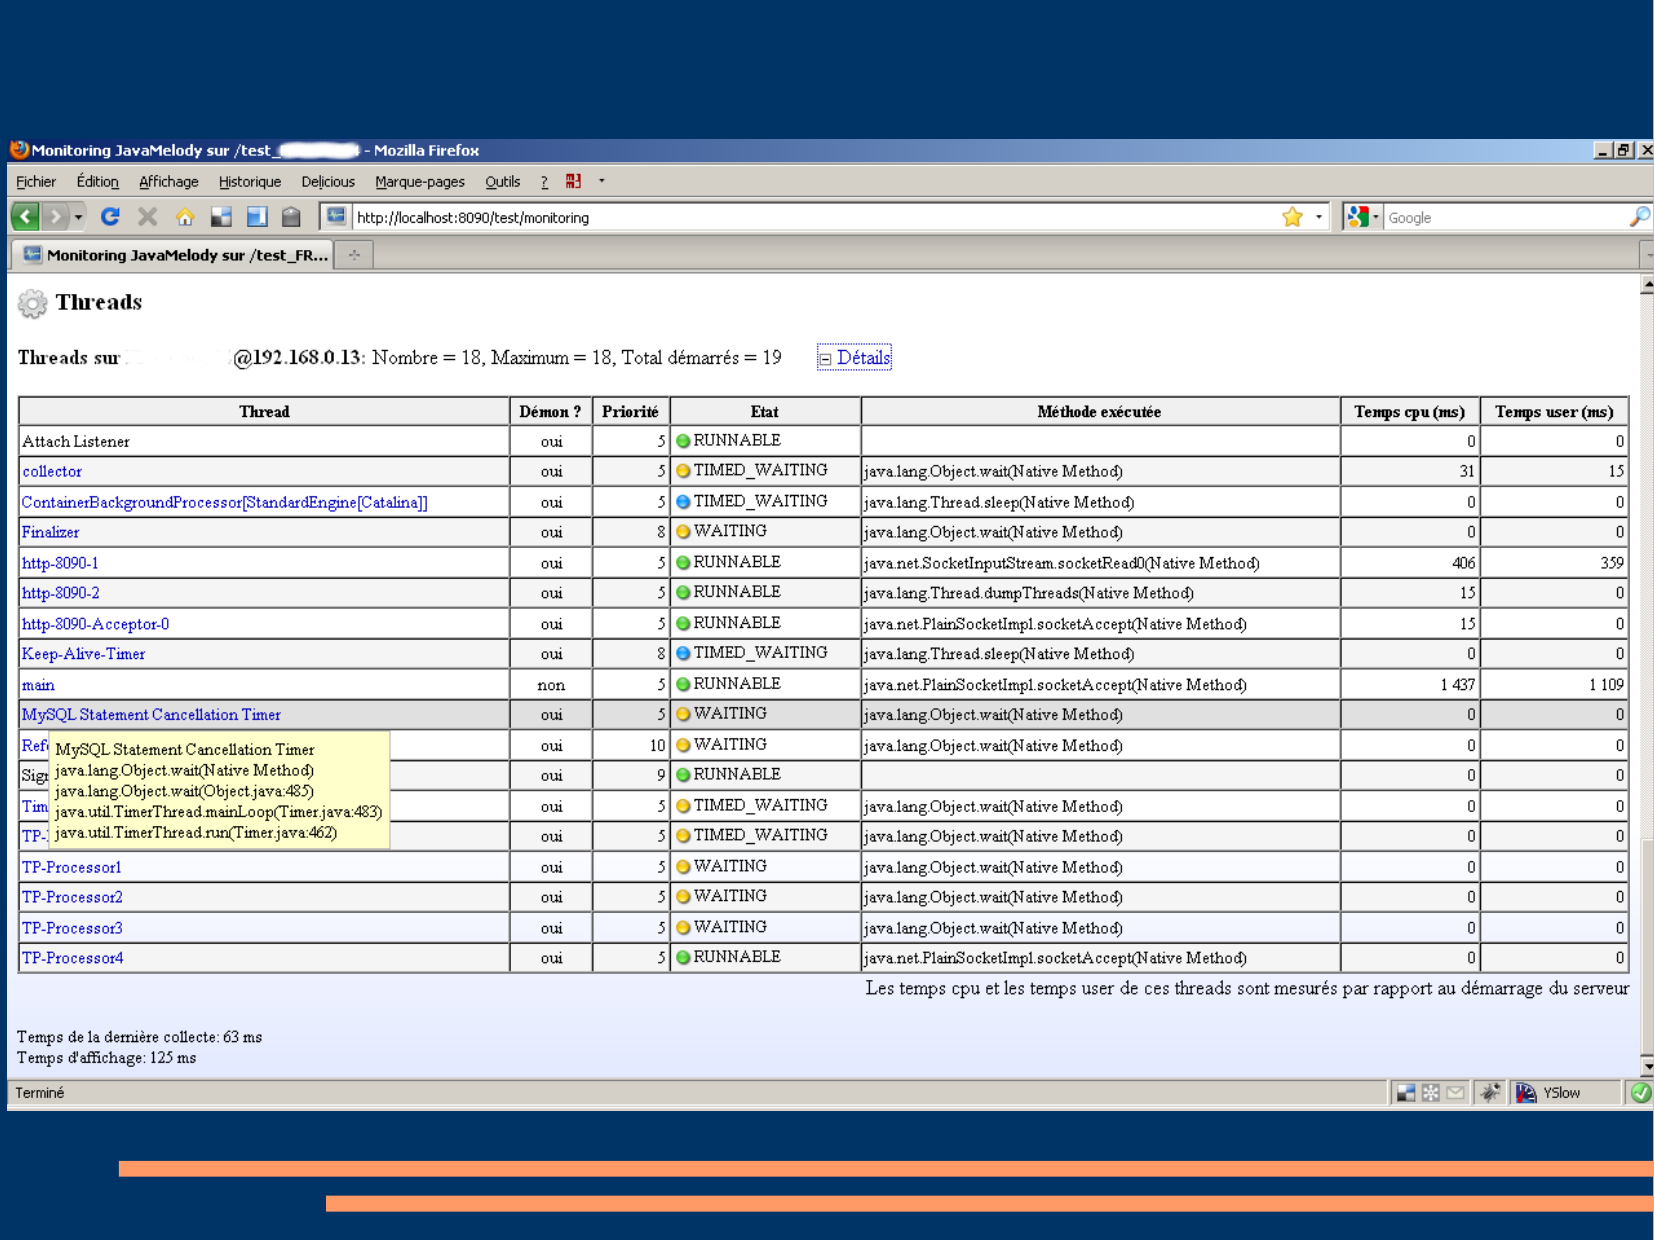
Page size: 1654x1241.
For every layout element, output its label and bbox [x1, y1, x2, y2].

picture [7, 139, 1654, 1111]
